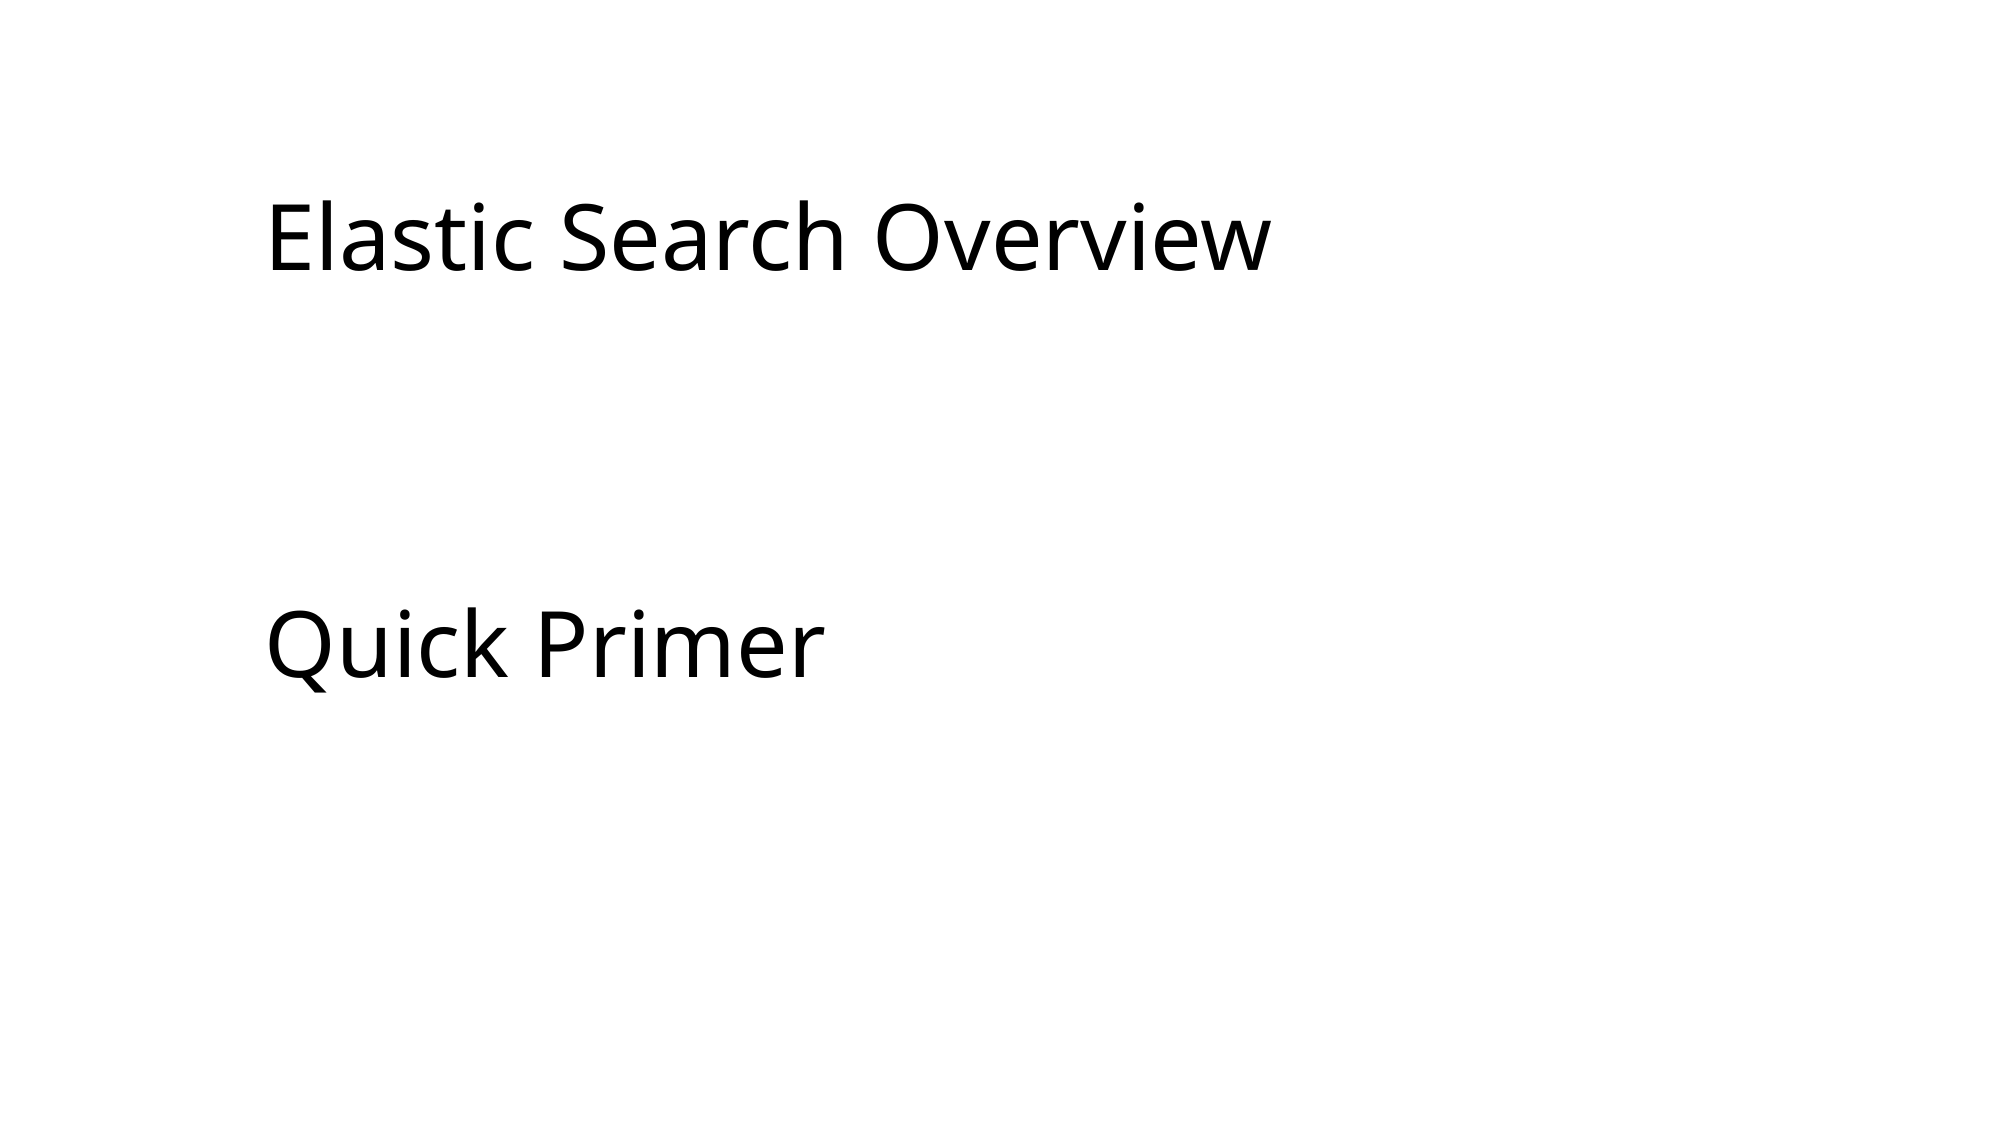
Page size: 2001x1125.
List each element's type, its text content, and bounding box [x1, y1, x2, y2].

subtitle Quick Primer [249, 590, 1750, 863]
title Elastic Search Overview [249, 184, 1750, 576]
